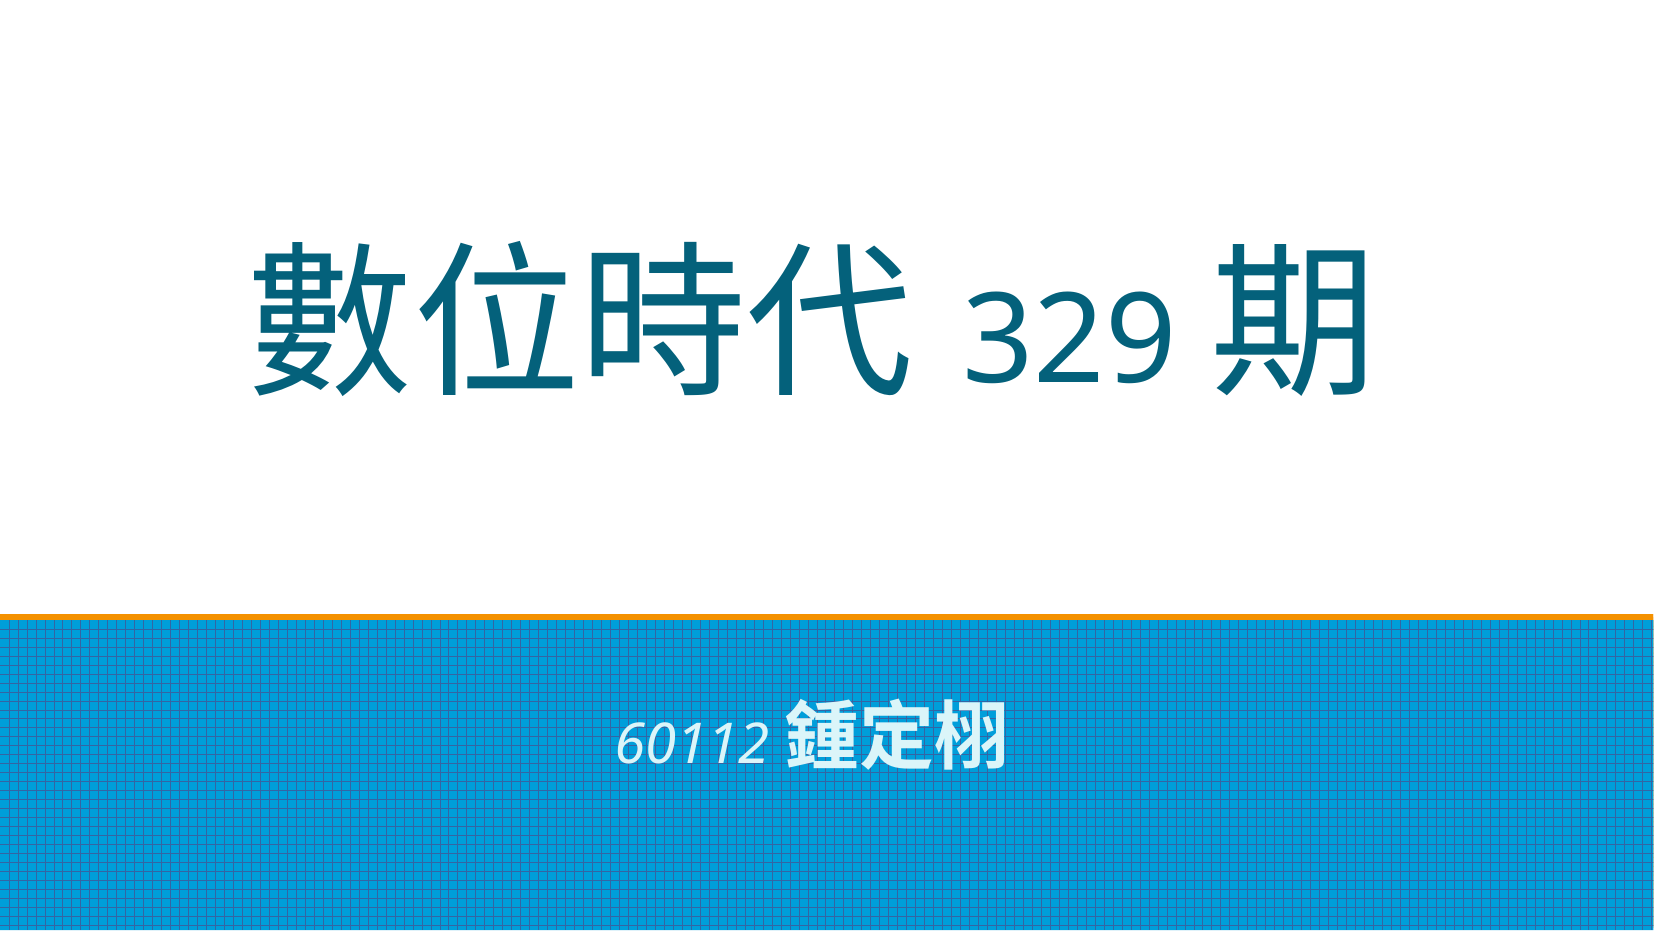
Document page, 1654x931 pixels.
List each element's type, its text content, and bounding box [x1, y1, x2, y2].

title 數位時代329期 [73, 44, 1551, 576]
subtitle 60112鍾定栩 [73, 634, 1551, 827]
